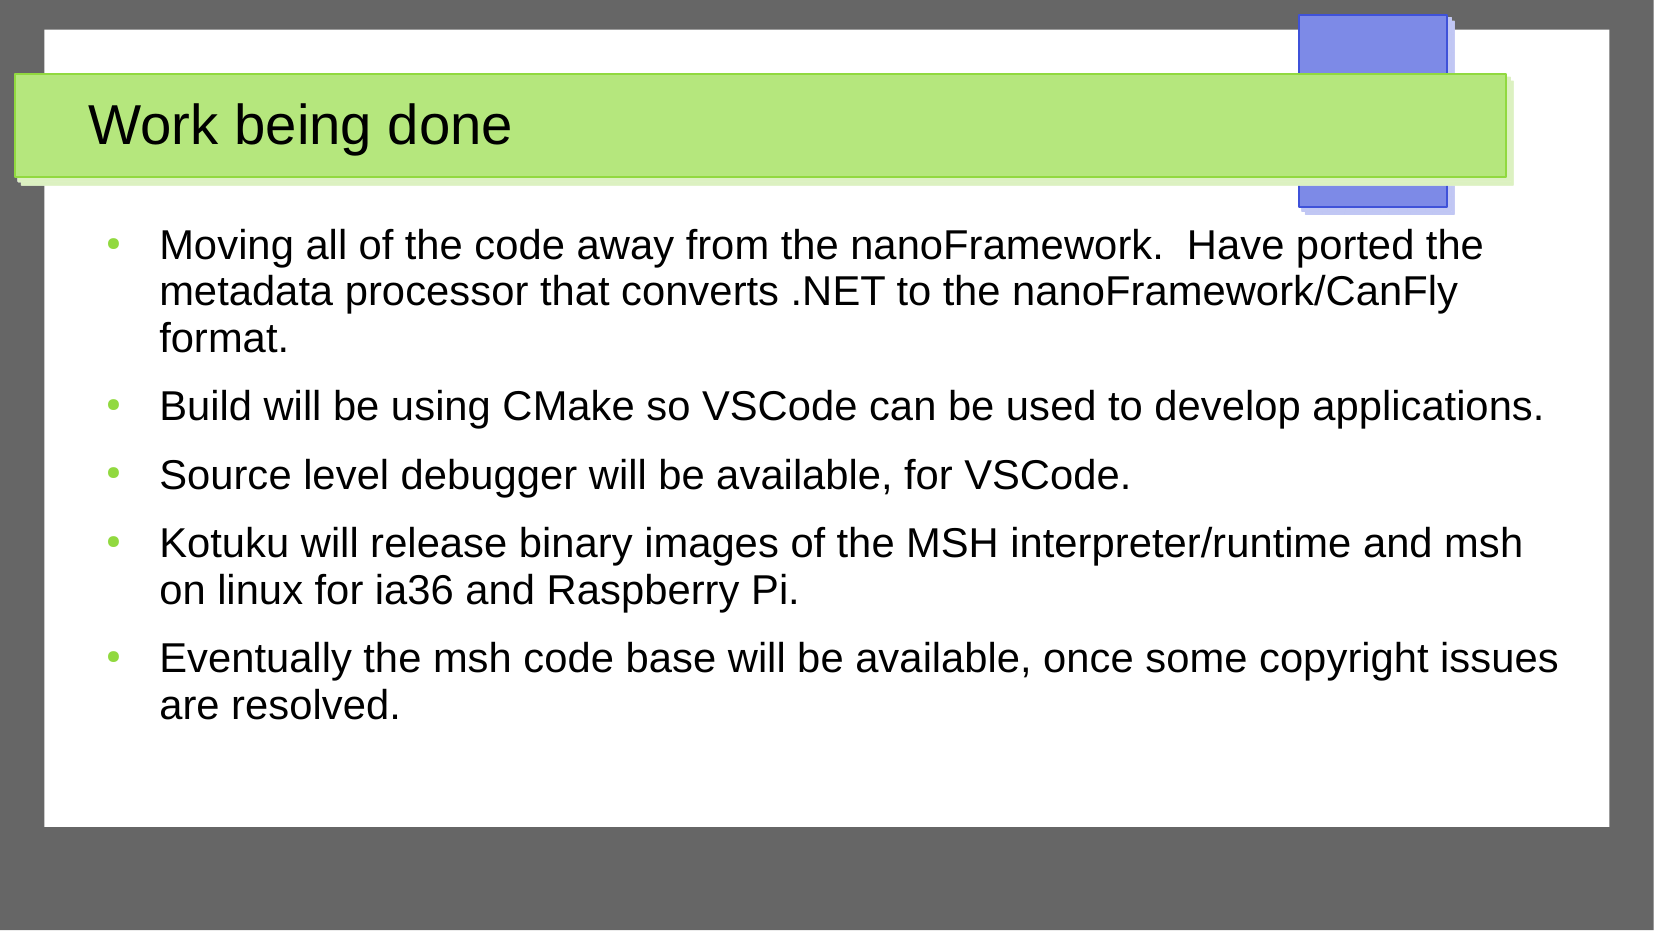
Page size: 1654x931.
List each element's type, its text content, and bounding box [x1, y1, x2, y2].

title Work being done [88, 73, 1506, 178]
list Moving all of the code away from the nanoFramework. Have ported the metadata processor that converts .NET to the nanoFramework/CanFly format. Build will be using CMake so VSCode can be used to develop applications. Source level debugger will be available, for VSCode. Kotuku will release binary images of the MSH interpreter/runtime and msh on linux for ia36 and Raspberry Pi. Eventually the msh code base will be available, once some copyright issues are resolved. [88, 221, 1565, 813]
